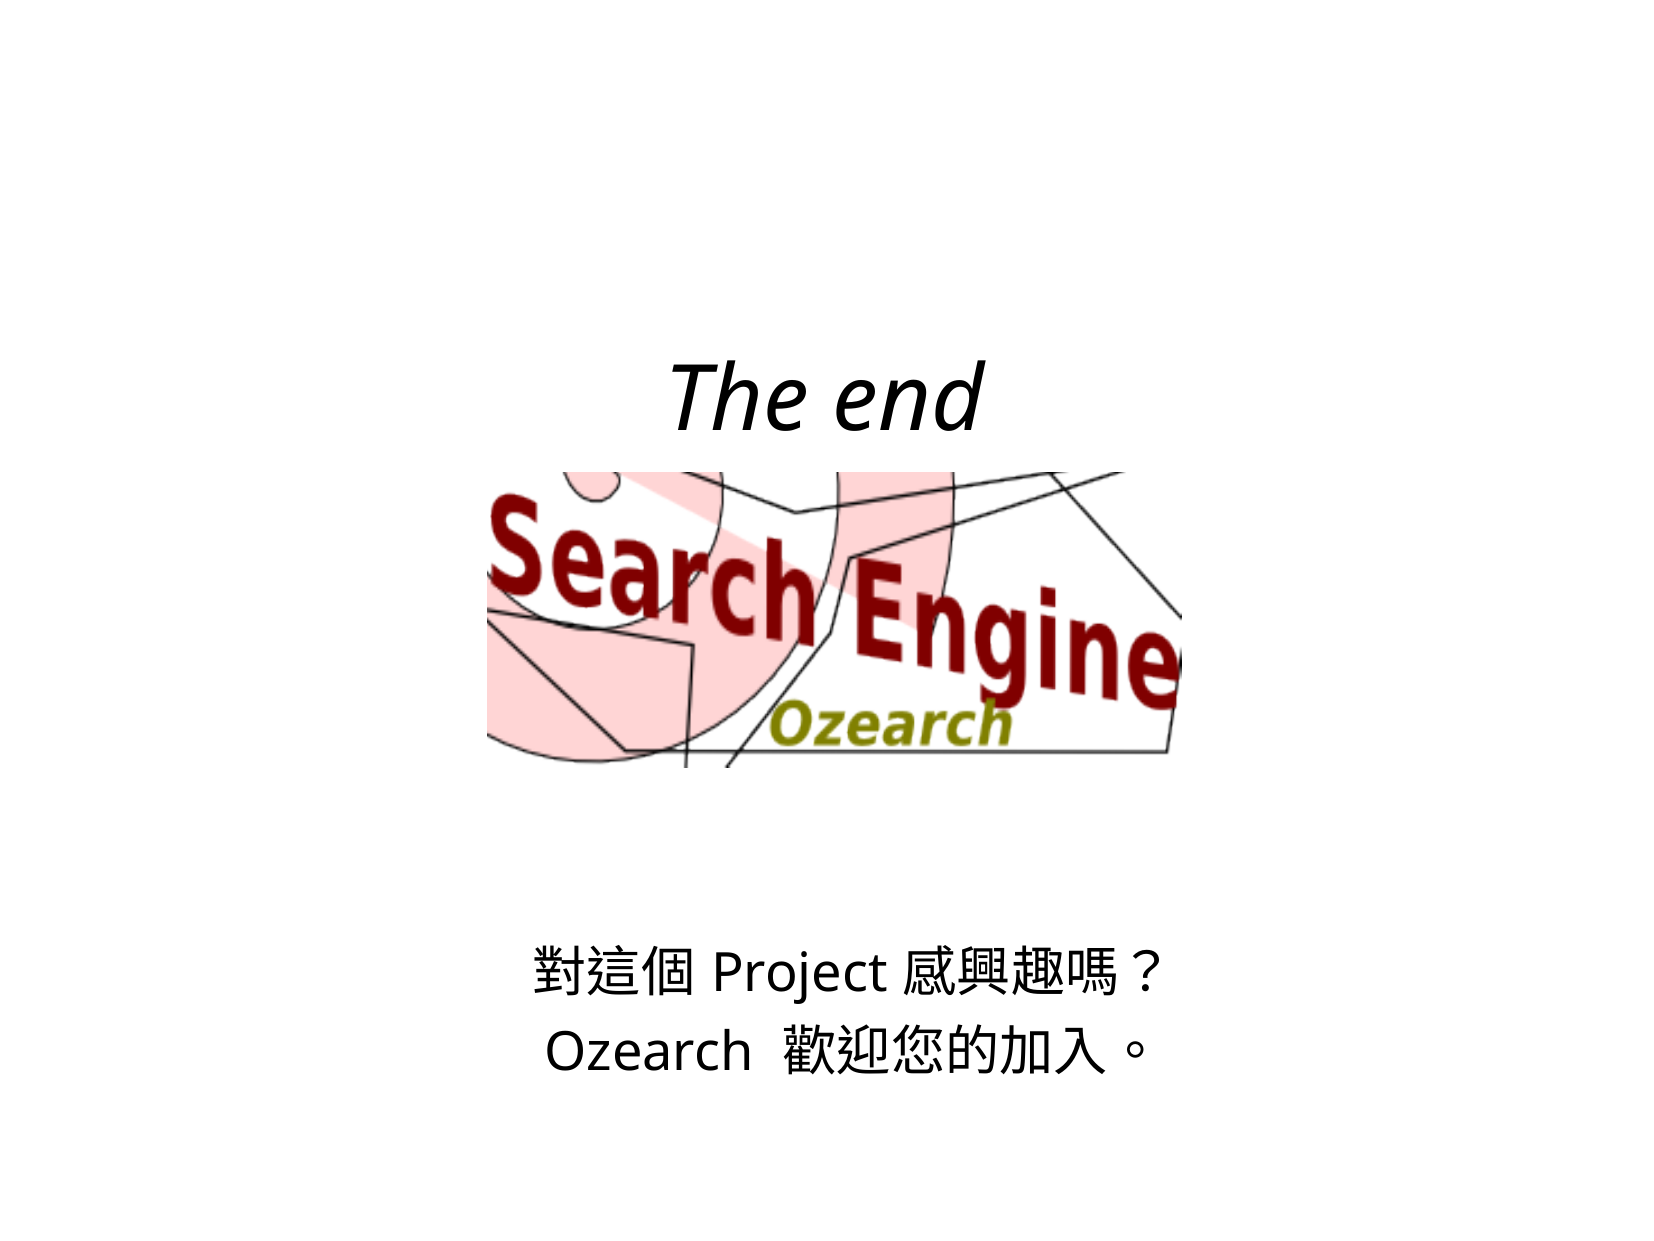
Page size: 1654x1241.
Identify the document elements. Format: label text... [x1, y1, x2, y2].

text_box The end [649, 324, 1006, 447]
picture [487, 472, 1182, 768]
text_box 對這個Project感興趣嗎？ Ozearch 歡迎您的加入。 [442, 921, 1264, 1063]
